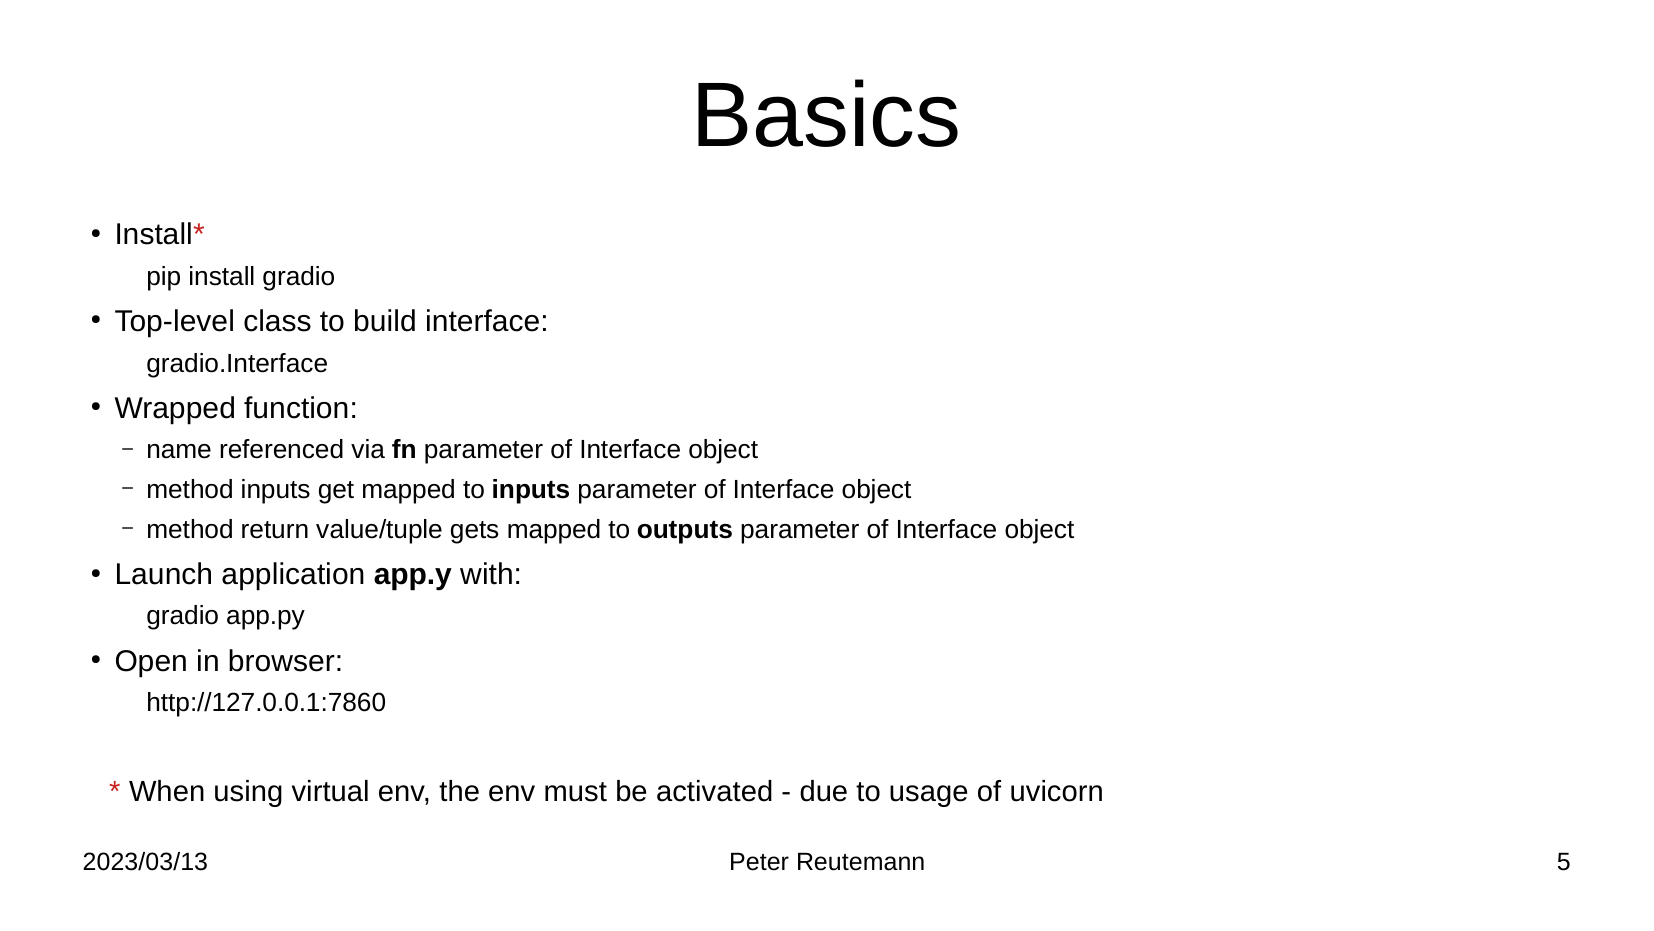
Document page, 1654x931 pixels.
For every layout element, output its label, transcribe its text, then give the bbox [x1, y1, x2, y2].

title Basics [82, 37, 1571, 193]
text_box * When using virtual env, the env must be activated - due to usage of uvicorn [94, 767, 1276, 827]
list Install* pip install gradio Top-level class to build interface: gradio.Interface Wrapped function: name referenced via fn parameter of Interface object method inputs get mapped to inputs parameter of Interface object method return value/tuple gets mapped to outputs parameter of Interface object Launch application app.y with: gradio app.py Open in browser: http://127.0.0.1:7860 [82, 217, 1571, 721]
